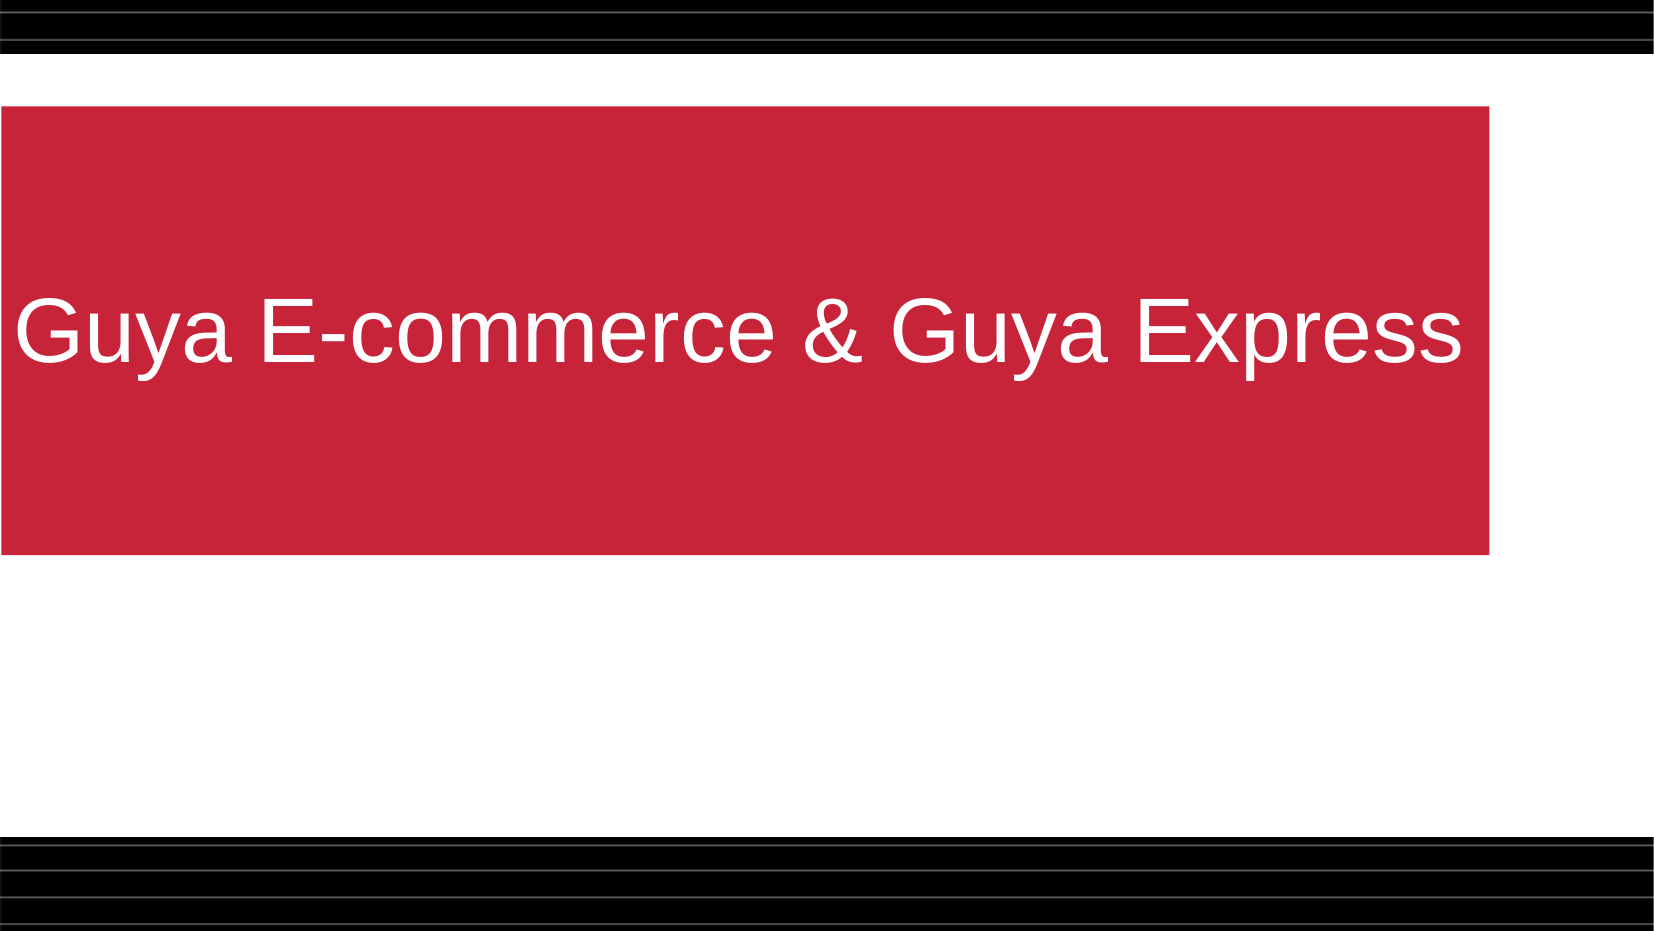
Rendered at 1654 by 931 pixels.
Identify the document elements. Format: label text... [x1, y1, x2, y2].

picture [0, 837, 1654, 931]
title Guya E-commerce & Guya Express [1, 106, 1490, 556]
picture [0, 0, 1654, 54]
